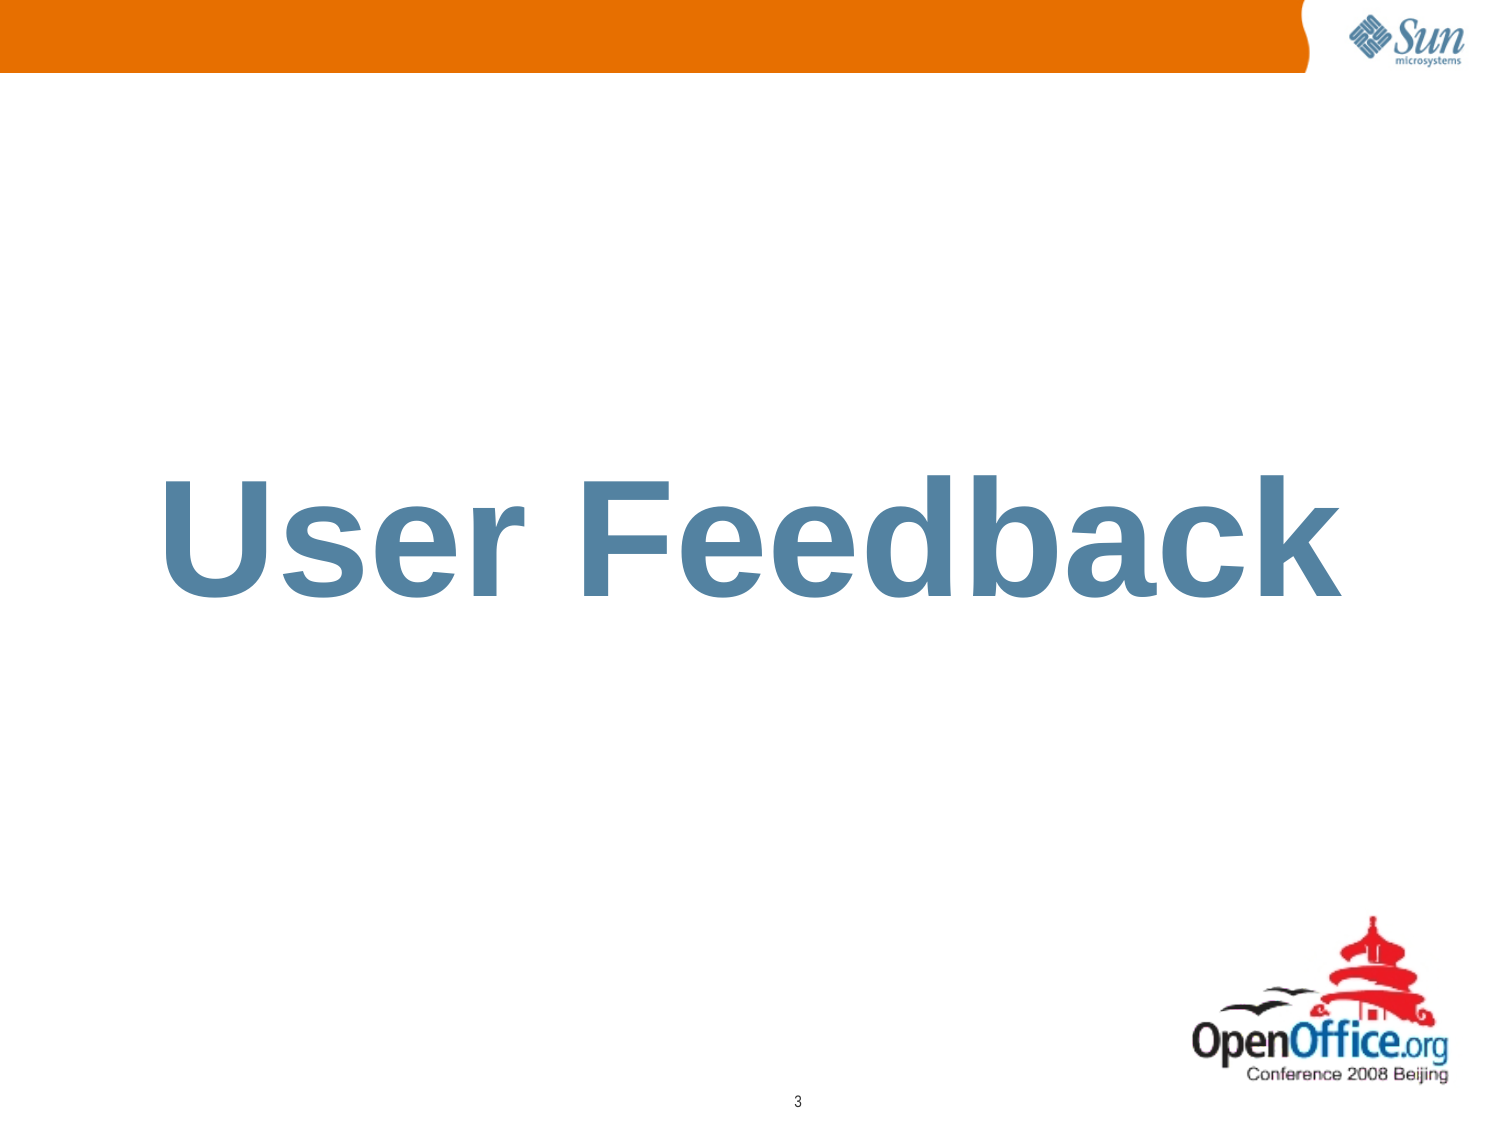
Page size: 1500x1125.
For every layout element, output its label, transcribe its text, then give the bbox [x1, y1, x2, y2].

picture [1179, 906, 1463, 1105]
text_box User Feedback [156, 469, 1343, 656]
picture [0, 0, 1500, 73]
